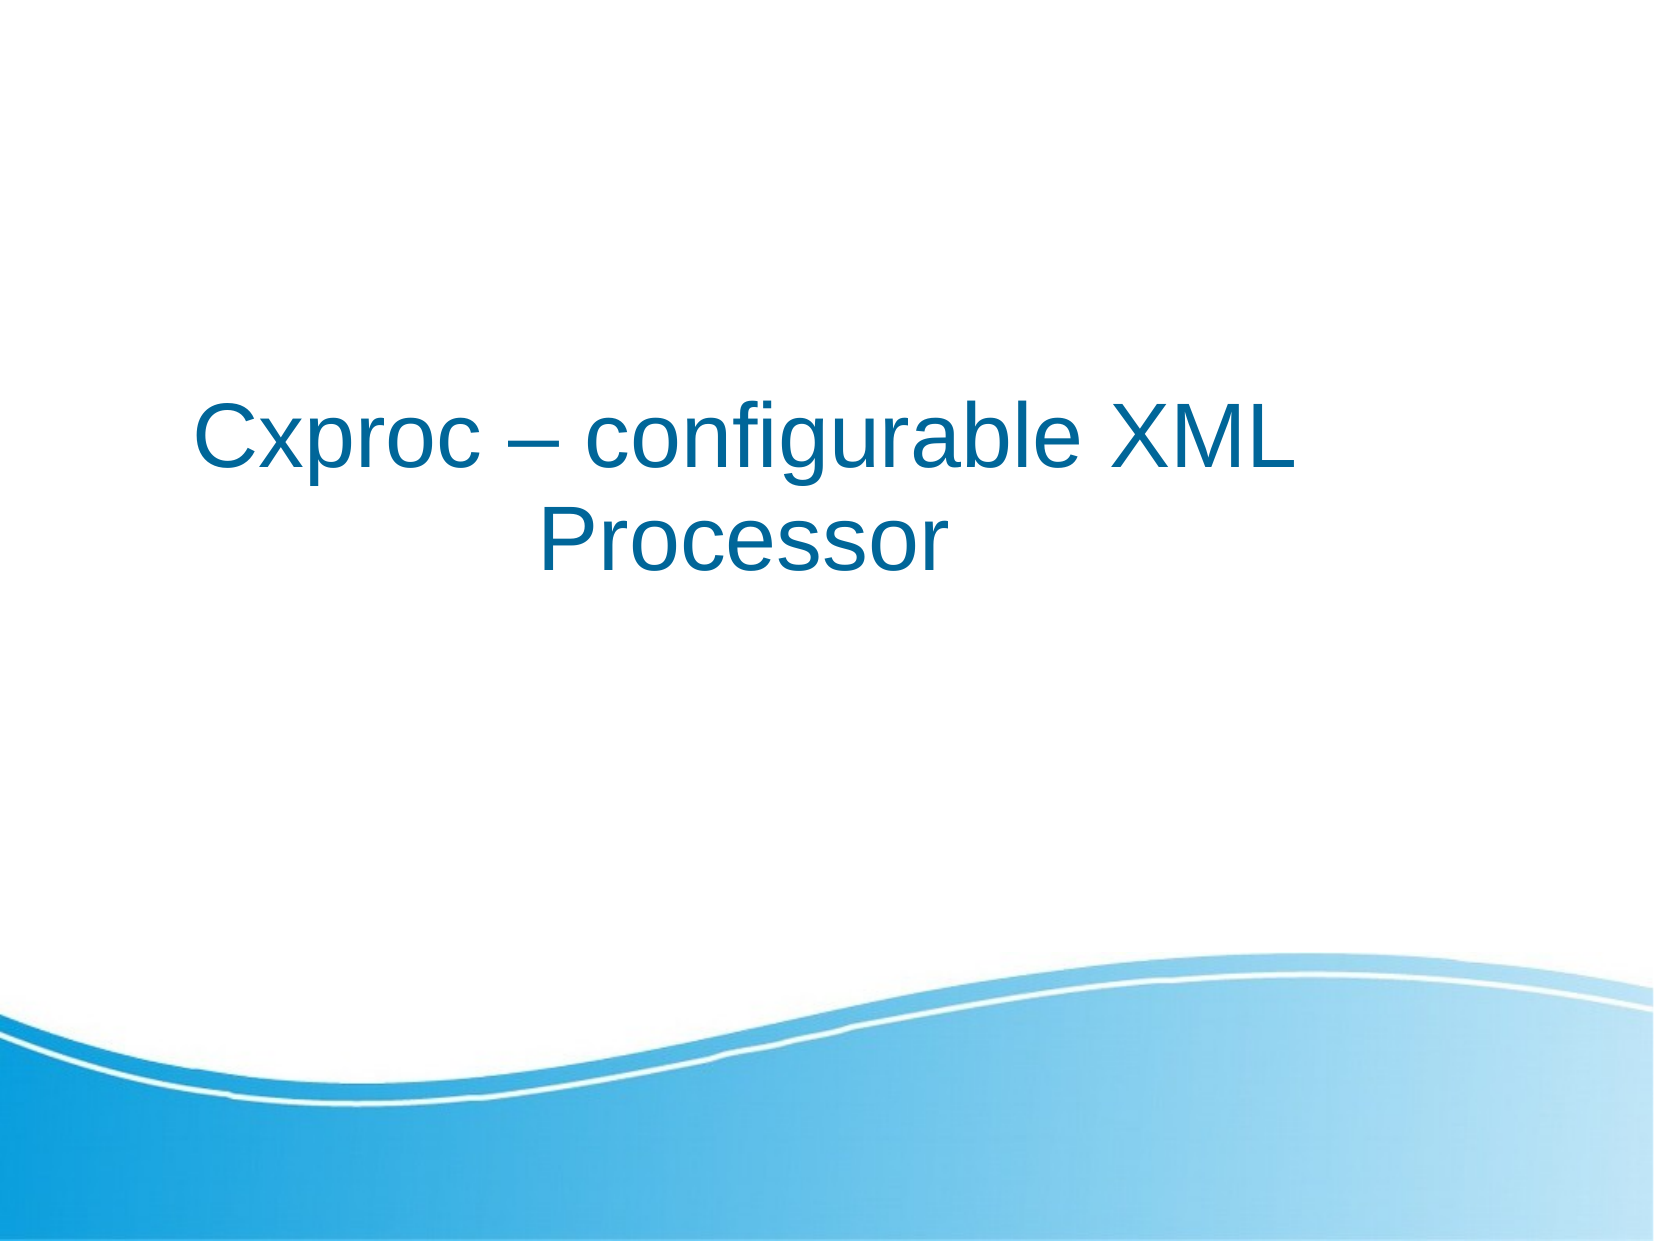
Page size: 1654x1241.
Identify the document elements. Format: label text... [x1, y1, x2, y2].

title Cxproc – configurable XML Processor [0, 384, 1489, 592]
picture [0, 952, 1654, 1241]
